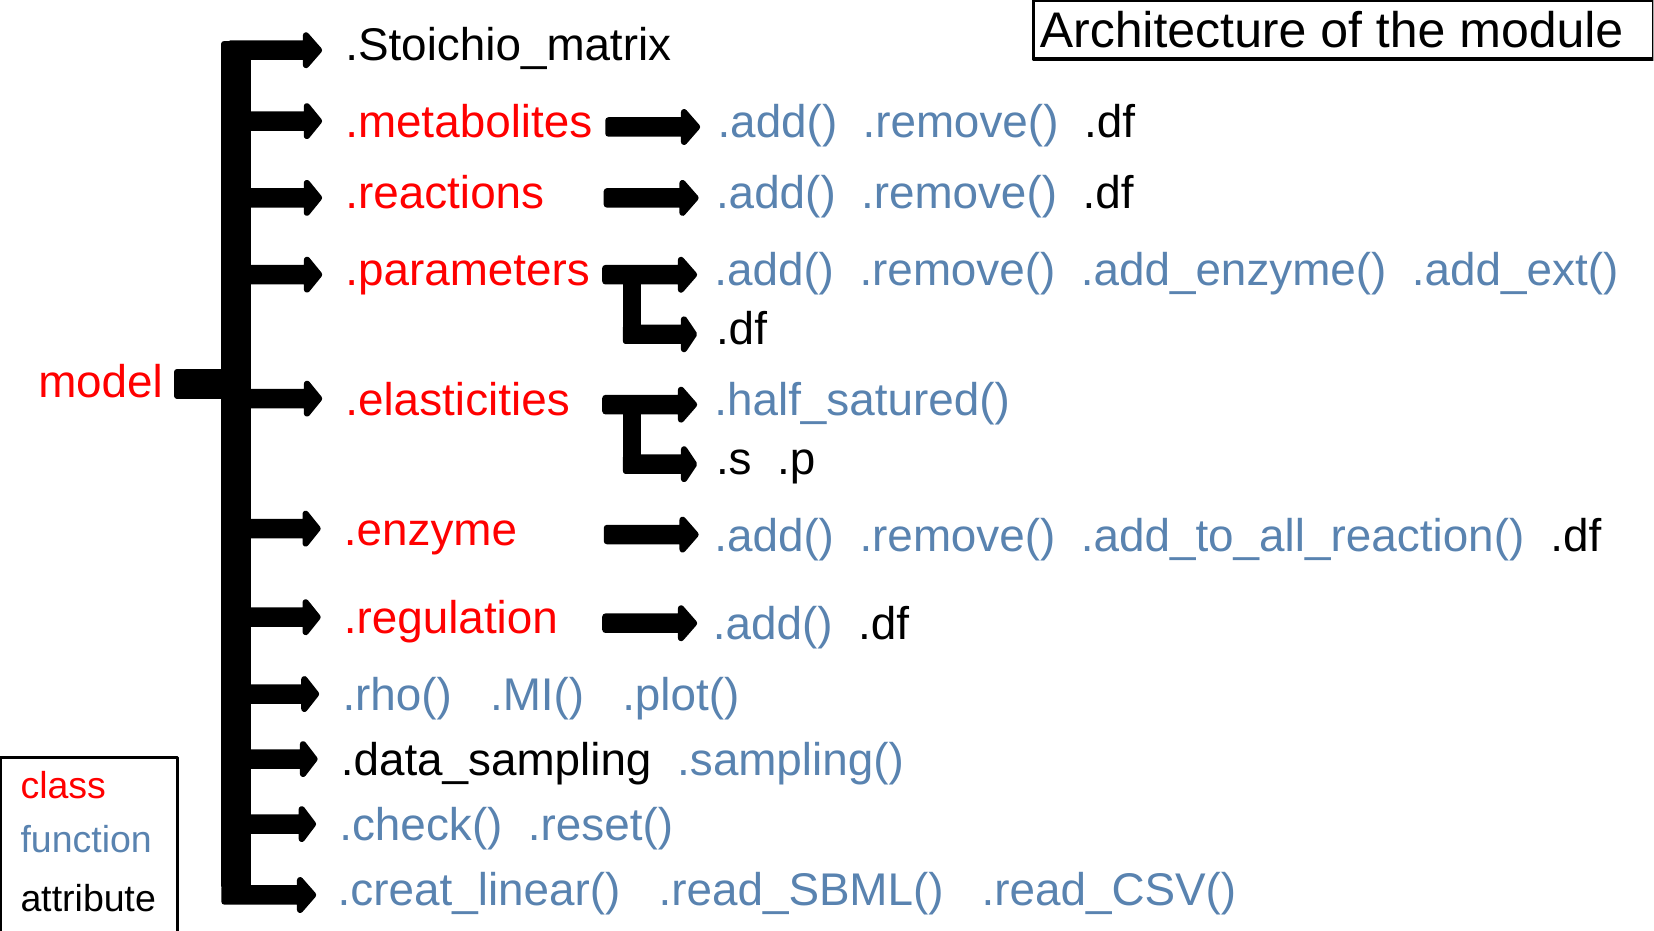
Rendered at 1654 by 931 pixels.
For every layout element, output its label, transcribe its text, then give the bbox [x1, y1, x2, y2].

text_box [605, 608, 695, 639]
text_box .regulation [329, 585, 708, 652]
text_box .add() .remove() .add_to_all_reaction() .df [699, 502, 1654, 569]
text_box .data_sampling .sampling() [326, 726, 1241, 793]
text_box .parameters [330, 236, 699, 303]
text_box model [23, 348, 201, 415]
text_box [224, 880, 314, 910]
text_box attribute [5, 869, 176, 927]
text_box class [5, 759, 125, 810]
text_box [608, 112, 698, 142]
text_box .add() .remove() .df [701, 159, 1241, 226]
text_box .creat_linear() .read_SBML() .read_CSV() [323, 856, 1388, 924]
text_box .elasticities [330, 366, 699, 433]
text_box .enzyme [329, 496, 708, 563]
text_box .metabolites [330, 88, 702, 155]
text_box [605, 389, 695, 479]
text_box Architecture of the module [1009, 0, 1654, 65]
text_box .df [701, 295, 1241, 362]
text_box .half_satured() [699, 366, 1654, 433]
text_box .s .p [701, 433, 886, 492]
text_box .rho() .MI() .plot() [327, 661, 857, 726]
text_box .add() .remove() .add_enzyme() .add_ext() [699, 236, 1654, 303]
text_box function [5, 810, 176, 869]
text_box Architecture of the module [1035, 2, 1652, 57]
text_box function [179, 810, 184, 869]
text_box [177, 35, 320, 886]
text_box [605, 259, 694, 350]
text_box .reactions [330, 159, 701, 226]
text_box .check() .reset() [324, 791, 737, 856]
text_box [606, 183, 696, 213]
text_box [606, 519, 696, 550]
text_box attribute [179, 869, 184, 927]
text_box .add() .remove() .df [702, 88, 1506, 155]
text_box .add() .df [698, 590, 1653, 657]
text_box .Stoichio_matrix [330, 11, 709, 78]
